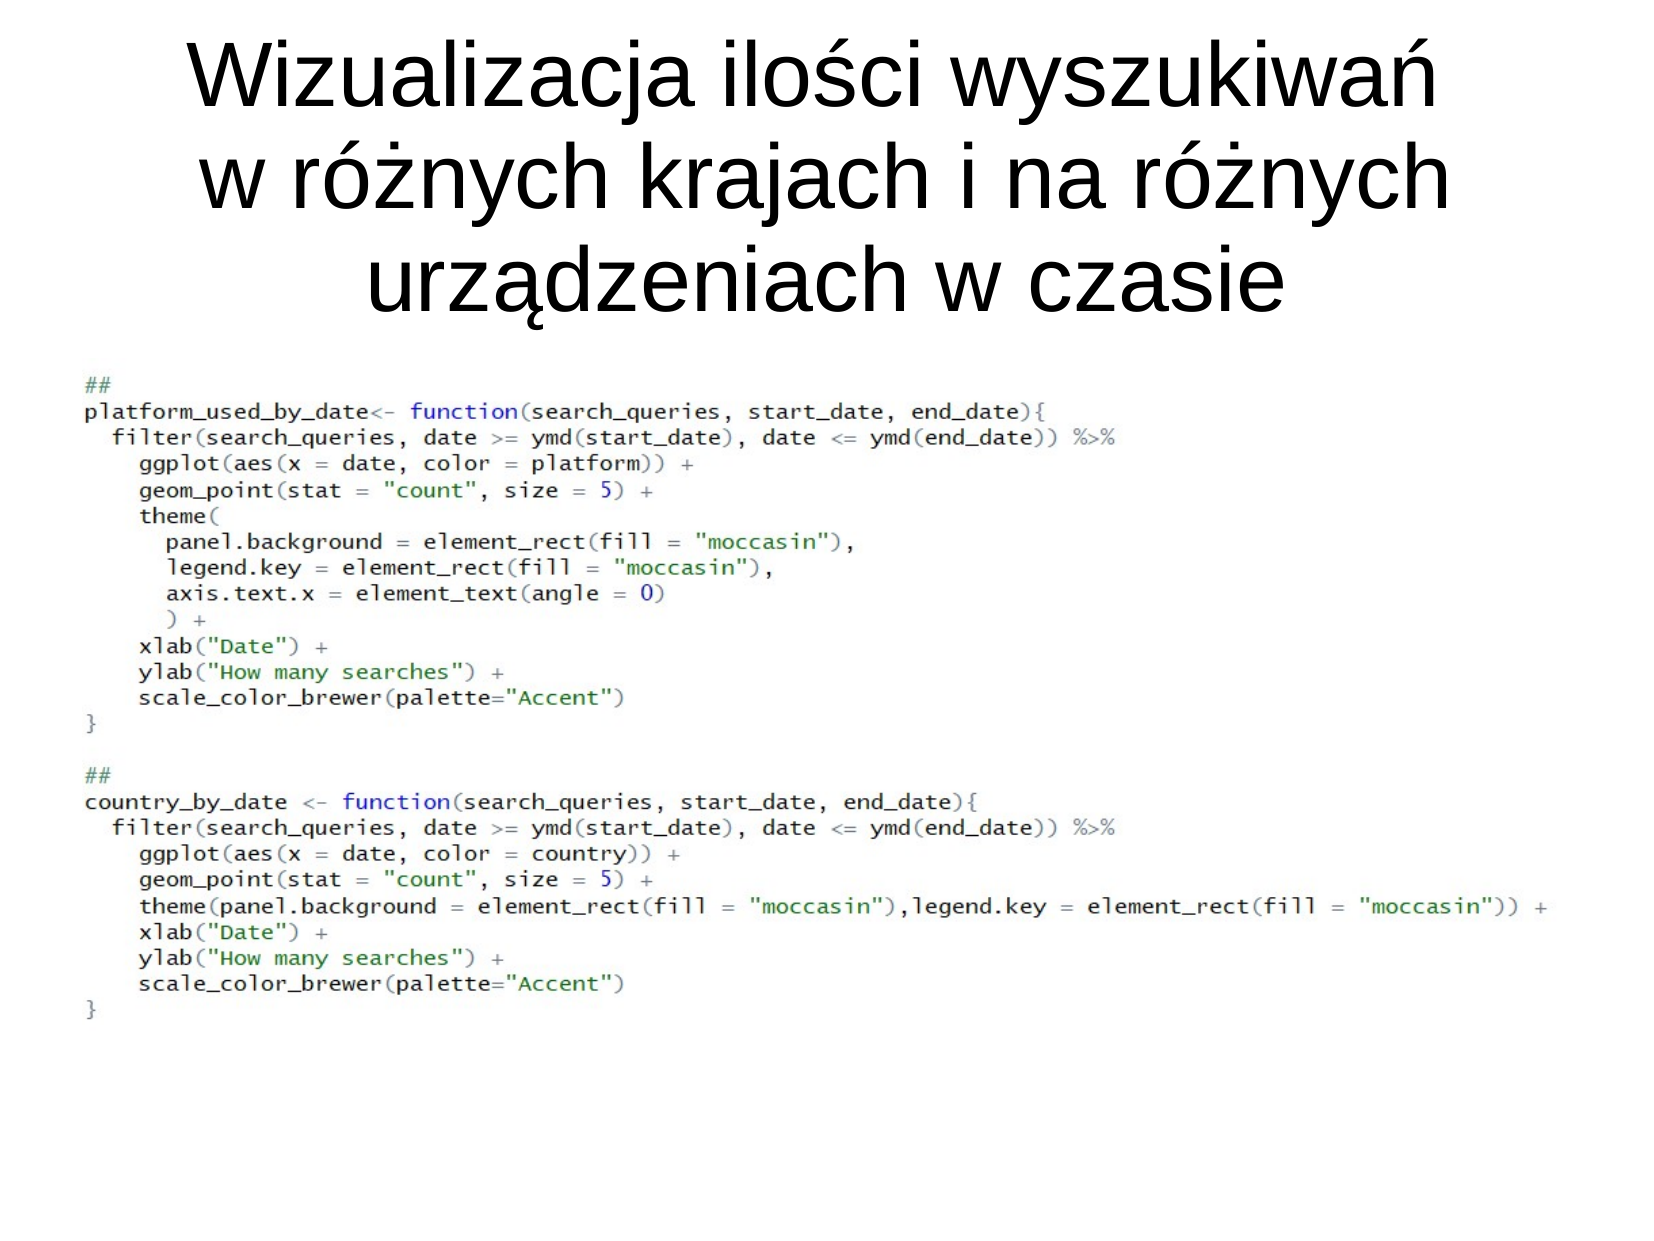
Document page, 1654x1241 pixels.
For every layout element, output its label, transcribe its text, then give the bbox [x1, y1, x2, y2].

picture [82, 358, 1571, 1041]
title Wizualizacja ilości wyszukiwań w różnych krajach i na różnych urządzeniach w czasie [82, 23, 1571, 331]
